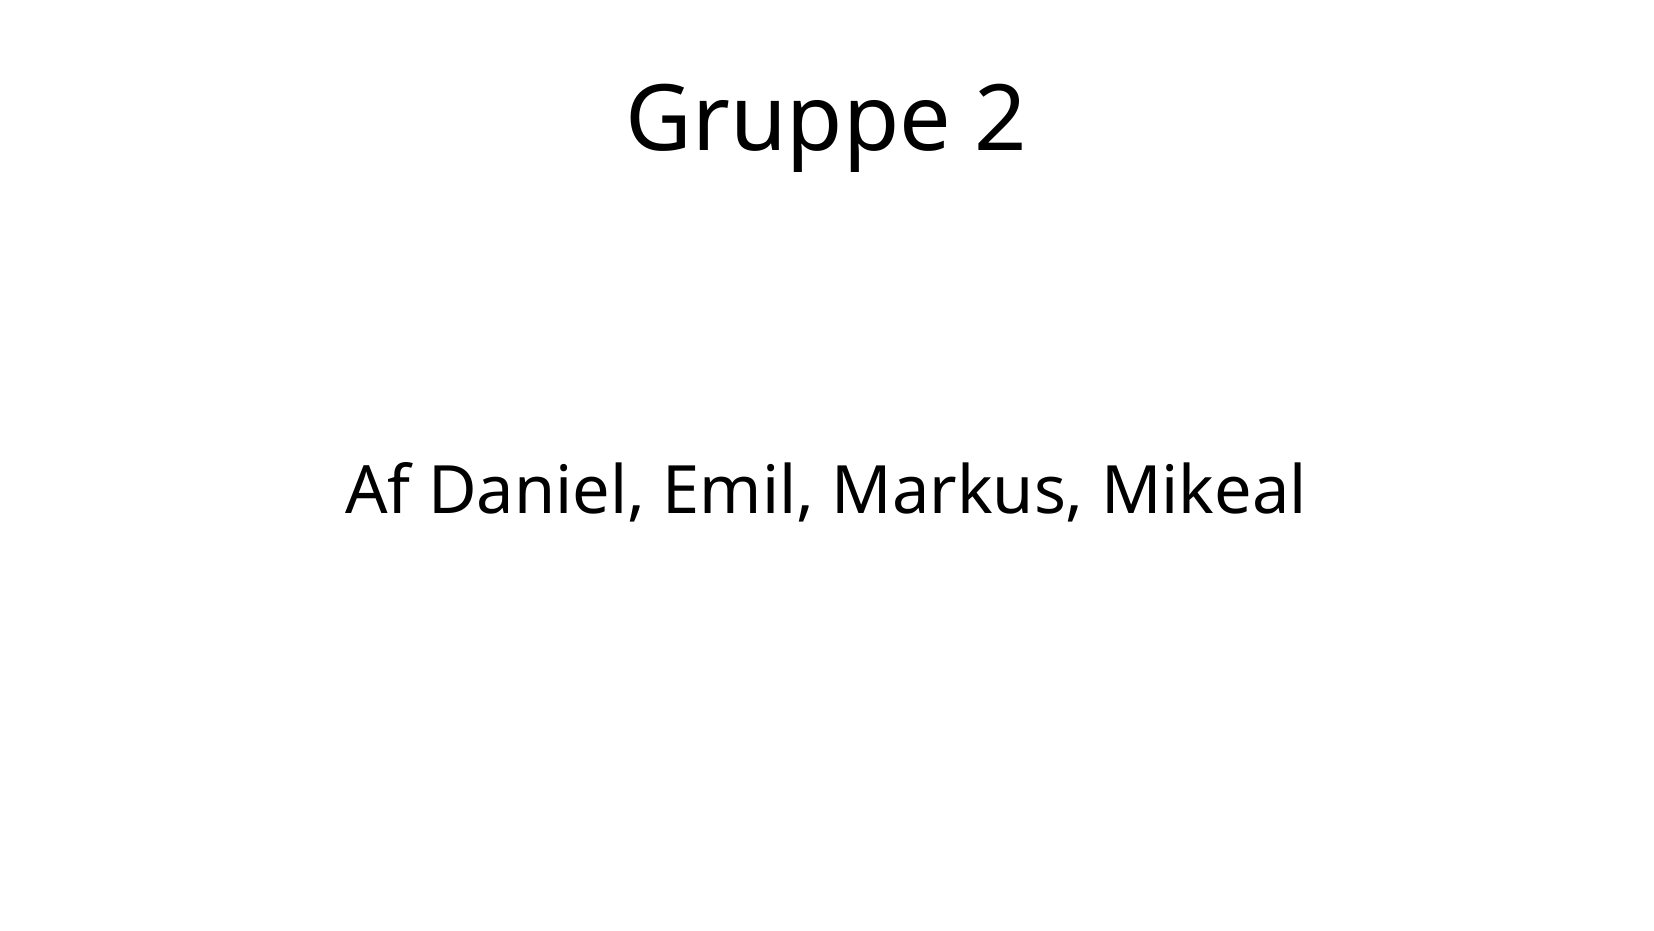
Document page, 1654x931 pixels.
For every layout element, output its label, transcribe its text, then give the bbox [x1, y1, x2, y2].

subtitle Af Daniel, Emil, Markus, Mikeal [82, 217, 1571, 758]
title Gruppe 2 [82, 37, 1571, 193]
